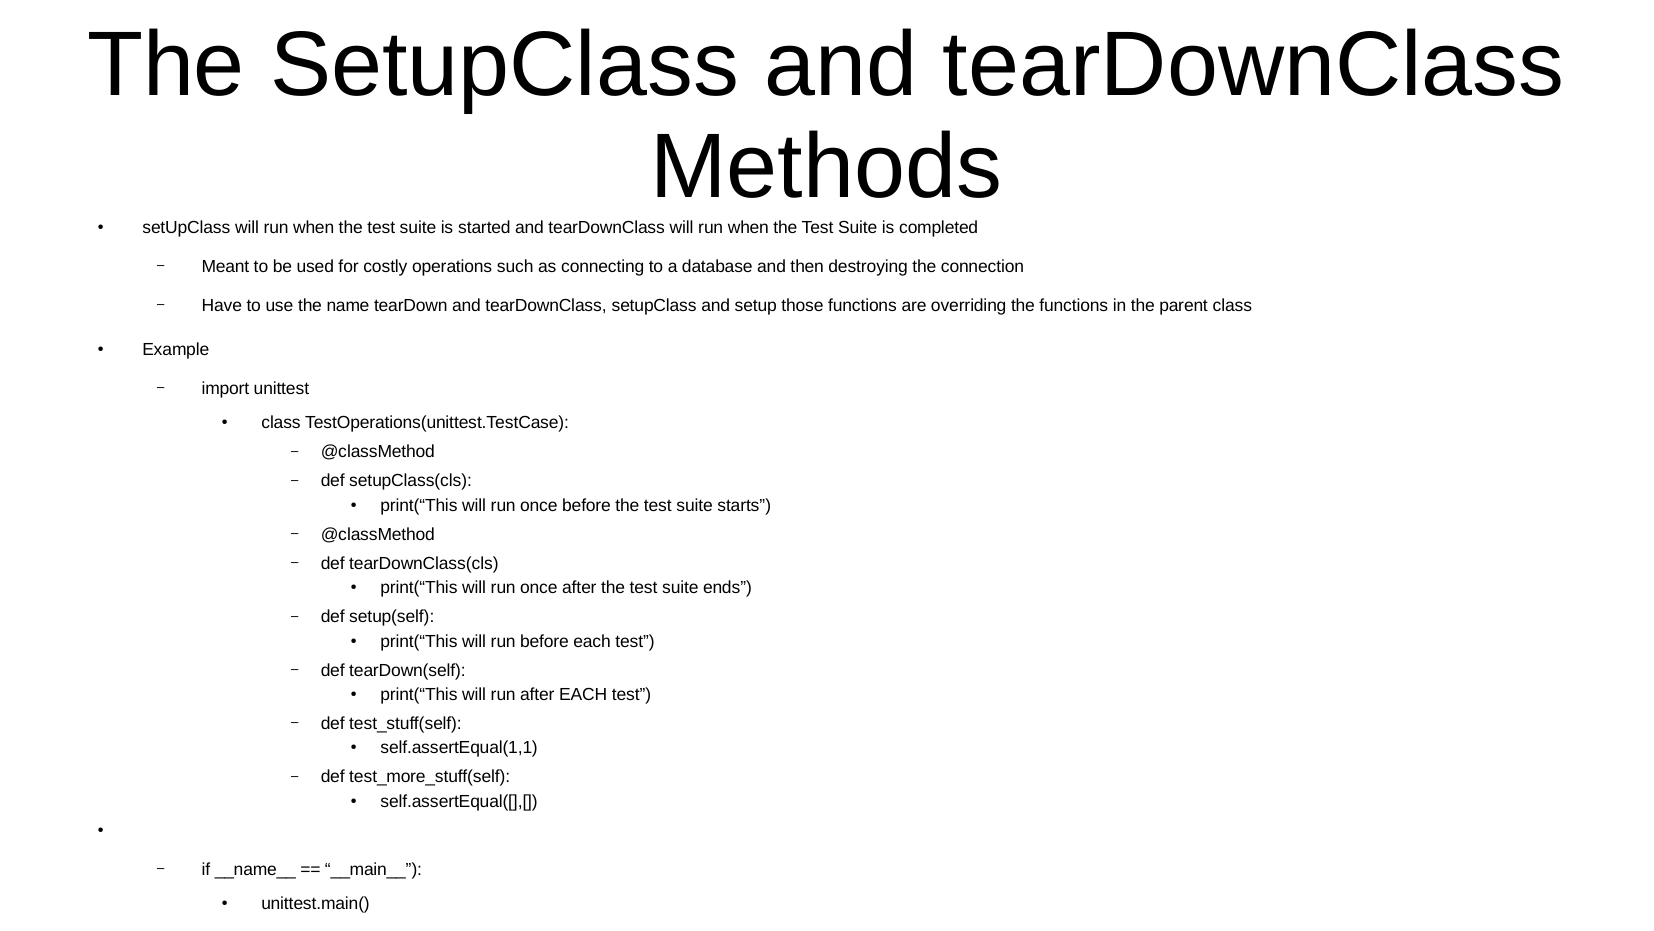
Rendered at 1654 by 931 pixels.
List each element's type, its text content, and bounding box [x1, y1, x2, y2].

title The SetupClass and tearDownClass Methods [82, 12, 1571, 217]
list setUpClass will run when the test suite is started and tearDownClass will run when the Test Suite is completed Meant to be used for costly operations such as connecting to a database and then destroying the connection Have to use the name tearDown and tearDownClass, setupClass and setup those functions are overriding the functions in the parent class Example import unittest class TestOperations(unittest.TestCase): @classMethod def setupClass(cls): print(“This will run once before the test suite starts”) @classMethod def tearDownClass(cls) print(“This will run once after the test suite ends”) def setup(self): print(“This will run before each test”) def tearDown(self): print(“This will run after EACH test”) def test_stuff(self): self.assertEqual(1,1) def test_more_stuff(self): self.assertEqual([],[]) if __name__ == “__main__”): unittest.main() [82, 217, 1636, 916]
